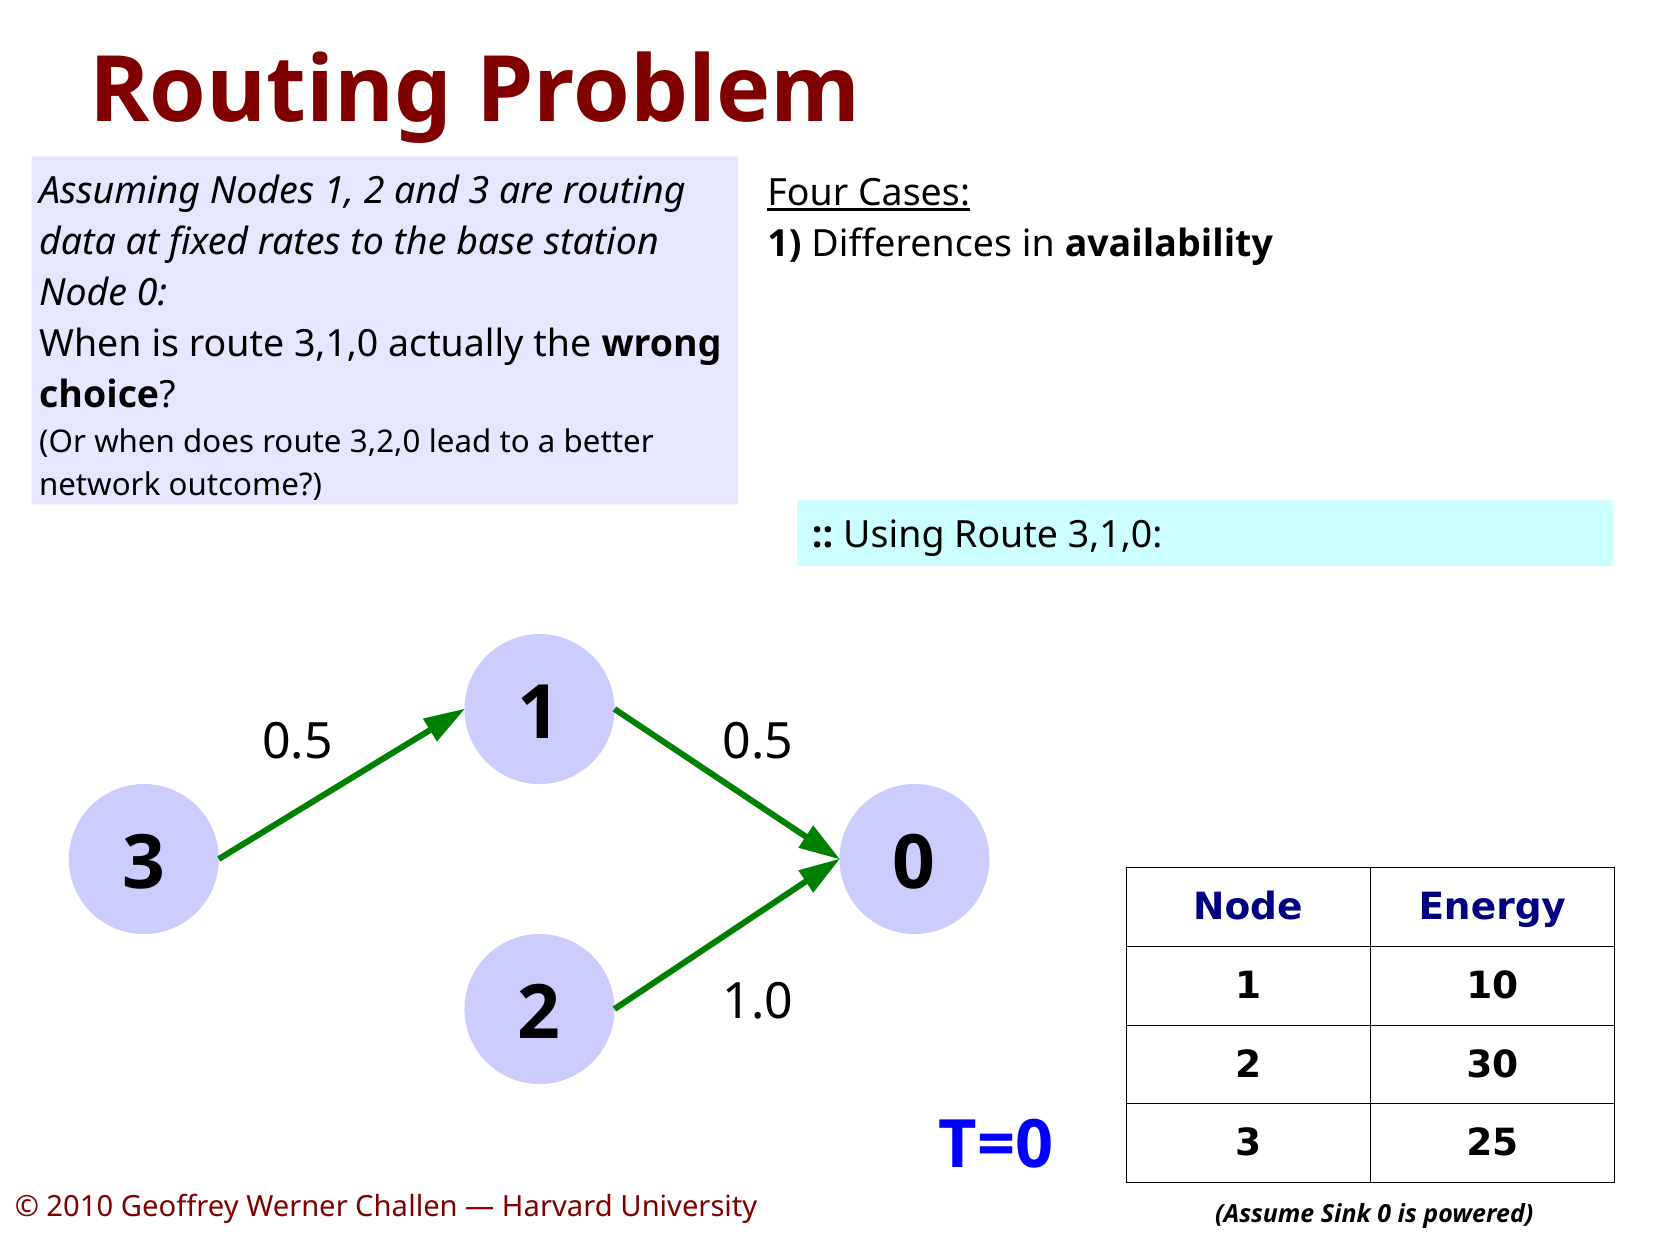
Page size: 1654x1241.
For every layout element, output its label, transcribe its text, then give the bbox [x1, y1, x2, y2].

text_box 1.0 [707, 957, 817, 1031]
title Routing Problem [51, 0, 1654, 173]
text_box Four Cases: 1) Differences in availability [752, 157, 1399, 439]
table_cell 30 [1371, 1026, 1614, 1103]
text_box (Assume Sink 0 is powered) [1147, 1188, 1602, 1233]
table_cell 2 [1127, 1026, 1370, 1103]
table_header Energy [1371, 868, 1614, 946]
table_cell 25 [1371, 1104, 1614, 1182]
text_box 0.5 [707, 697, 817, 772]
text_box 2 [464, 934, 615, 1085]
text_box :: Using Route 3,1,0: [797, 500, 1614, 560]
text_box 3 [68, 784, 219, 935]
text_box 1 [464, 634, 615, 785]
table_cell 3 [1127, 1104, 1370, 1182]
text_box 0.5 [247, 697, 356, 772]
table_header Node [1127, 868, 1370, 946]
table_cell 10 [1371, 947, 1614, 1025]
text_box 0 [839, 784, 990, 935]
text_box T=0 [923, 1089, 1085, 1183]
text_box Assuming Nodes 1, 2 and 3 are routing data at fixed rates to the base station Node 0: When is route 3,1,0 actually the wrong choice? (Or when does route 3,2,0 lead to a better network outcome?) [31, 156, 739, 462]
table_cell 1 [1127, 947, 1370, 1025]
